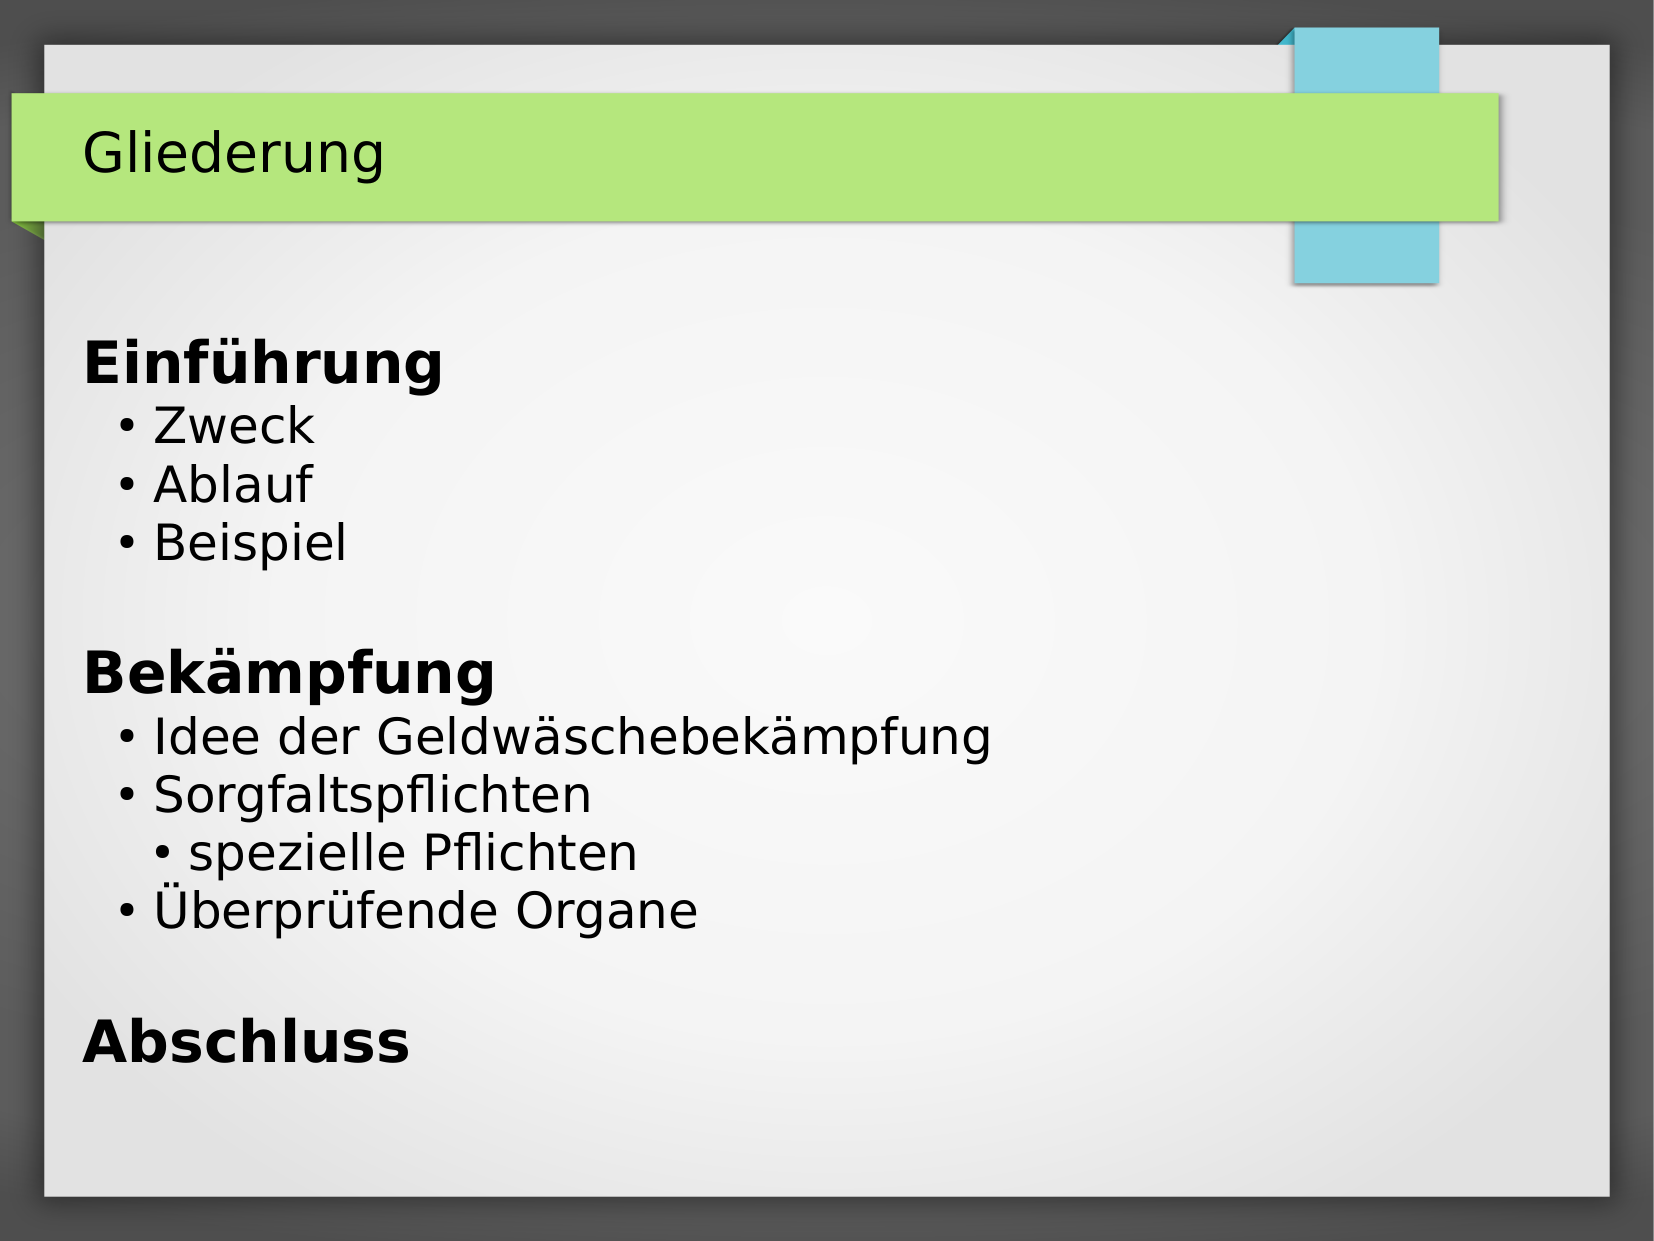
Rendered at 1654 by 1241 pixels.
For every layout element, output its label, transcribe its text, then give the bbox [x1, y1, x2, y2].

picture [0, 0, 1654, 1241]
subtitle Einführung Zweck Ablauf Beispiel Bekämpfung Idee der Geldwäschebekämpfung Sorgfaltspflichten spezielle Pflichten Überprüfende Organe Abschluss [82, 329, 1571, 1077]
title Gliederung [82, 94, 1264, 213]
